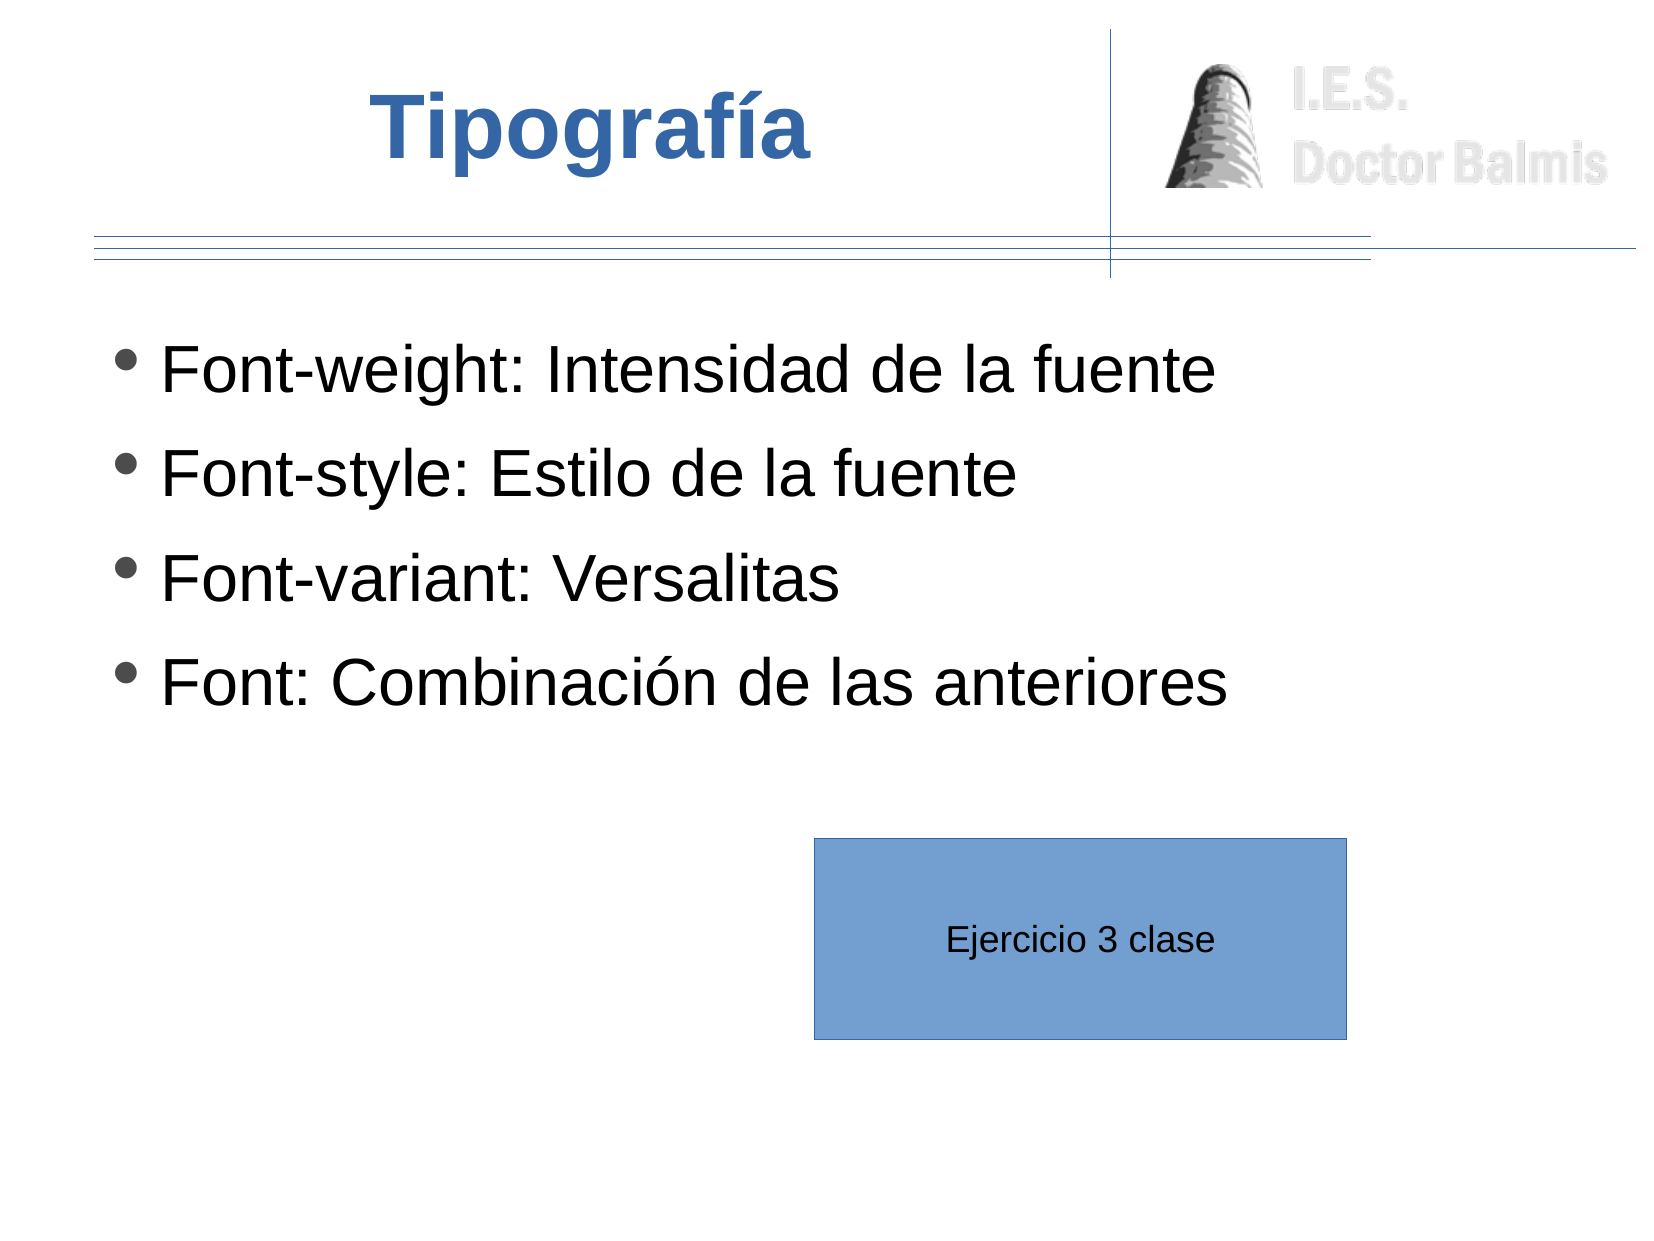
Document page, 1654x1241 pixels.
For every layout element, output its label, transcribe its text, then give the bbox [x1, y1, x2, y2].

list Font-weight: Intensidad de la fuente Font-style: Estilo de la fuente Font-variant: Versalitas Font: Combinación de las anteriores [94, 331, 1583, 1052]
picture [1133, 64, 1619, 188]
text_box Ejercicio 3 clase [814, 838, 1347, 1040]
title Tipografía [118, 23, 1063, 231]
